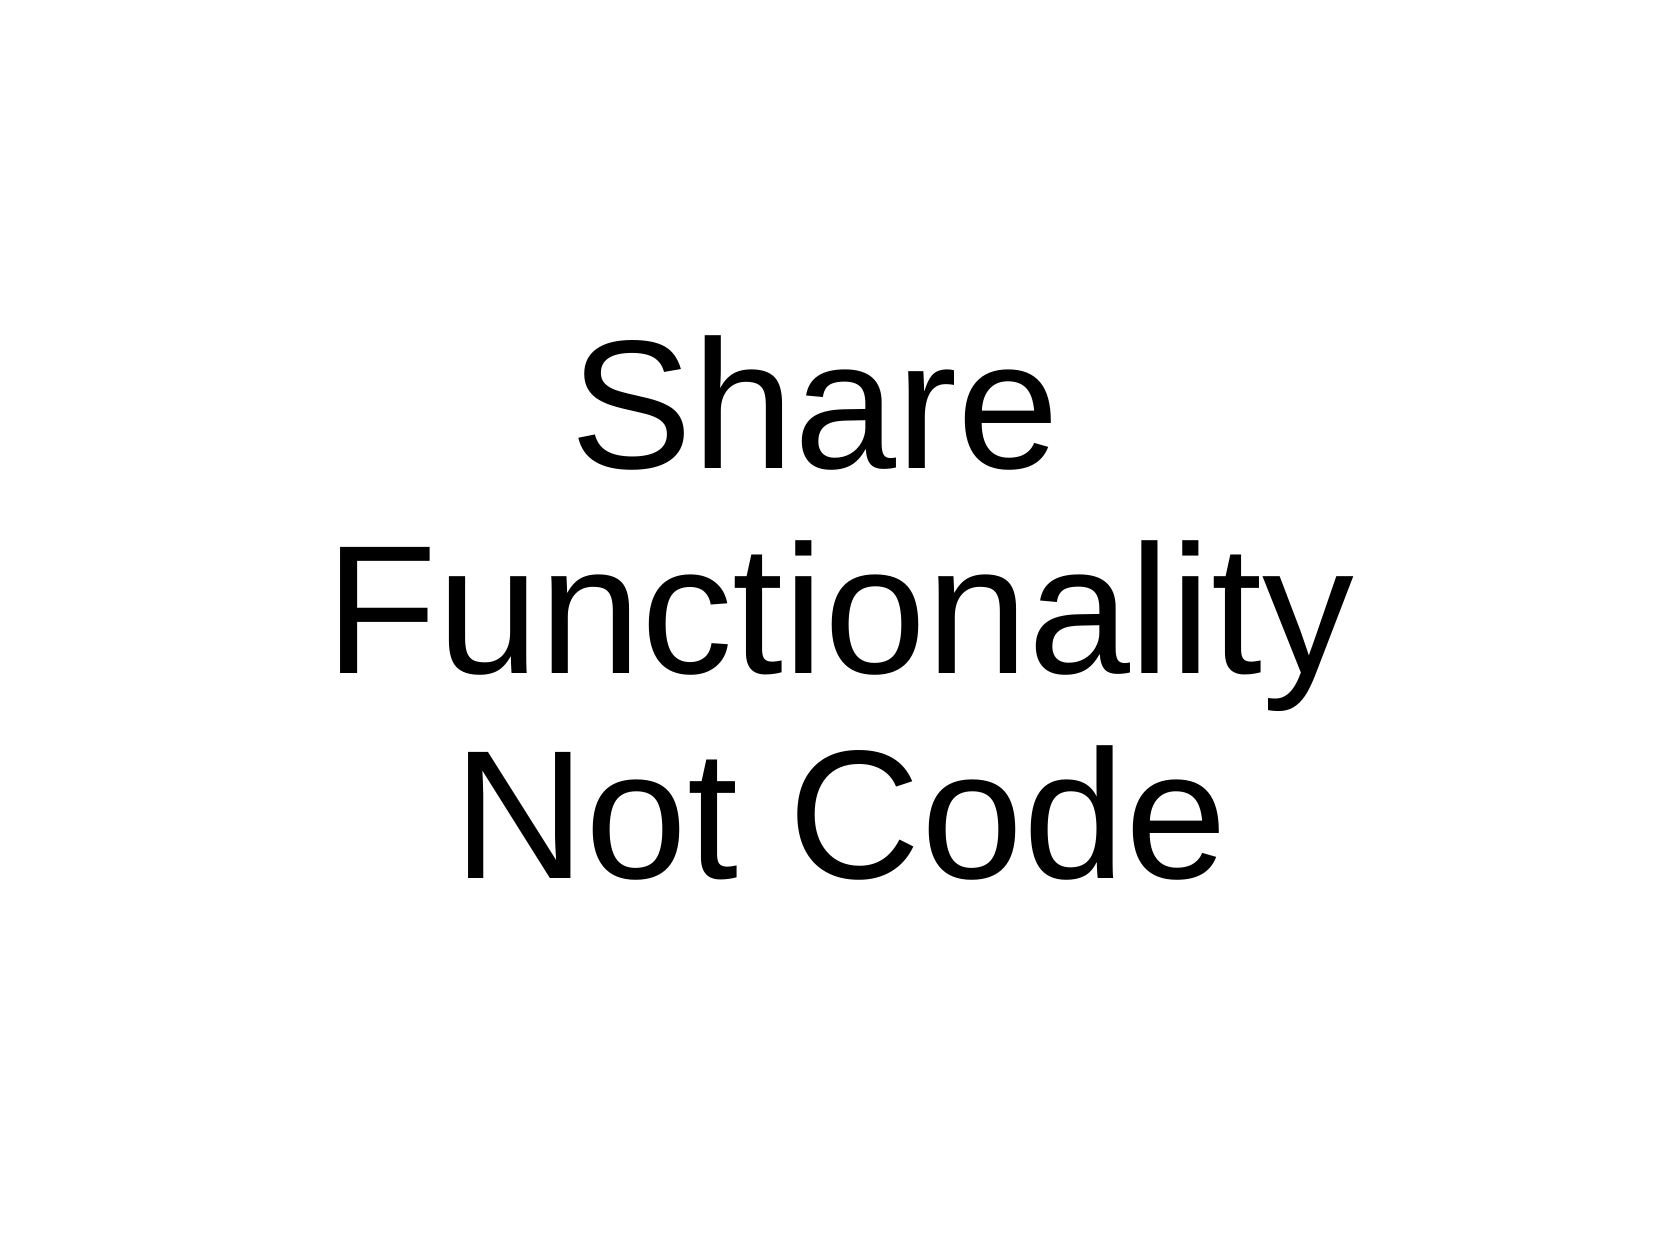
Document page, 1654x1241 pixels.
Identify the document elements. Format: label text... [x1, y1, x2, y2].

text_box Share Functionality Not Code [310, 295, 1371, 926]
